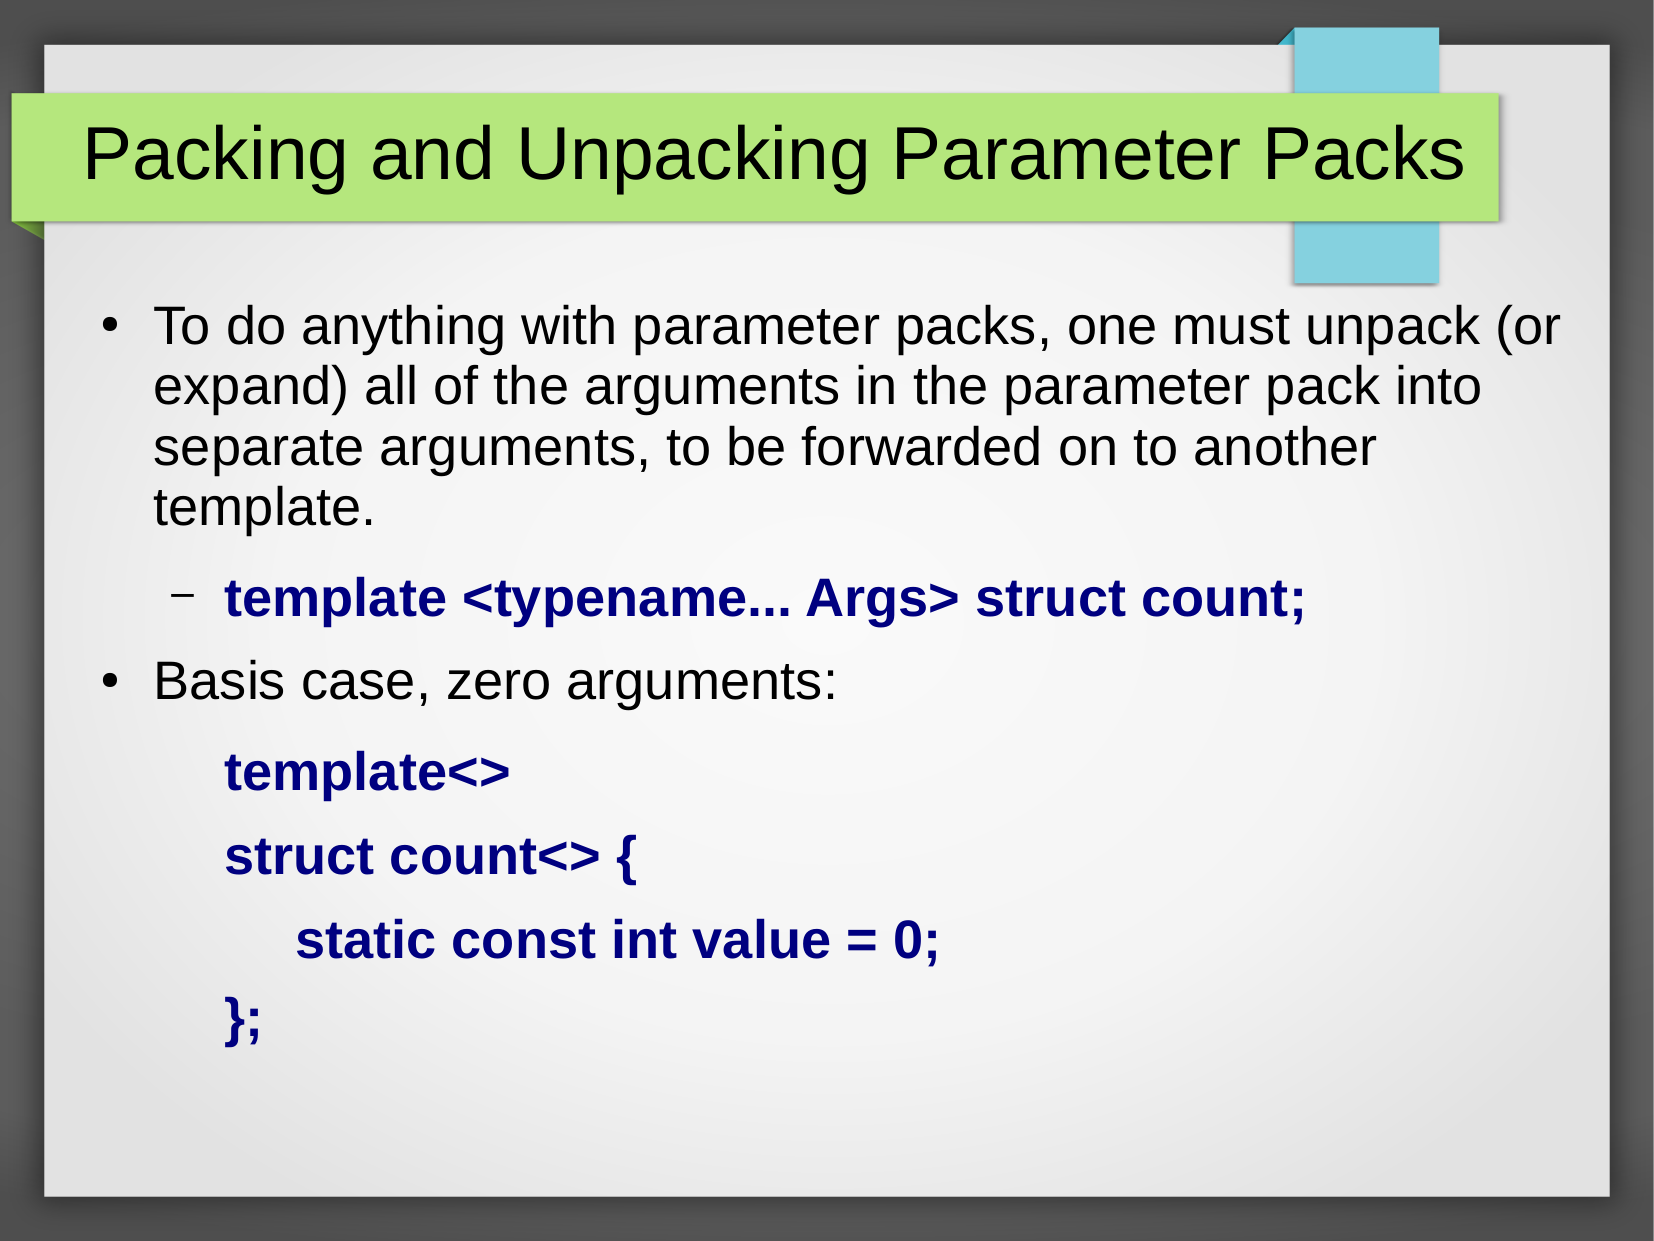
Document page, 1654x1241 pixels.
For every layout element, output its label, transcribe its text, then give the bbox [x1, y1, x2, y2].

title Packing and Unpacking Parameter Packs [82, 69, 1512, 238]
picture [0, 0, 1654, 1241]
list To do anything with parameter packs, one must unpack (or expand) all of the arguments in the parameter pack into separate arguments, to be forwarded on to another template. template <typename... Args> struct count; Basis case, zero arguments: template<> struct count<> { static const int value = 0; }; [82, 295, 1571, 1130]
